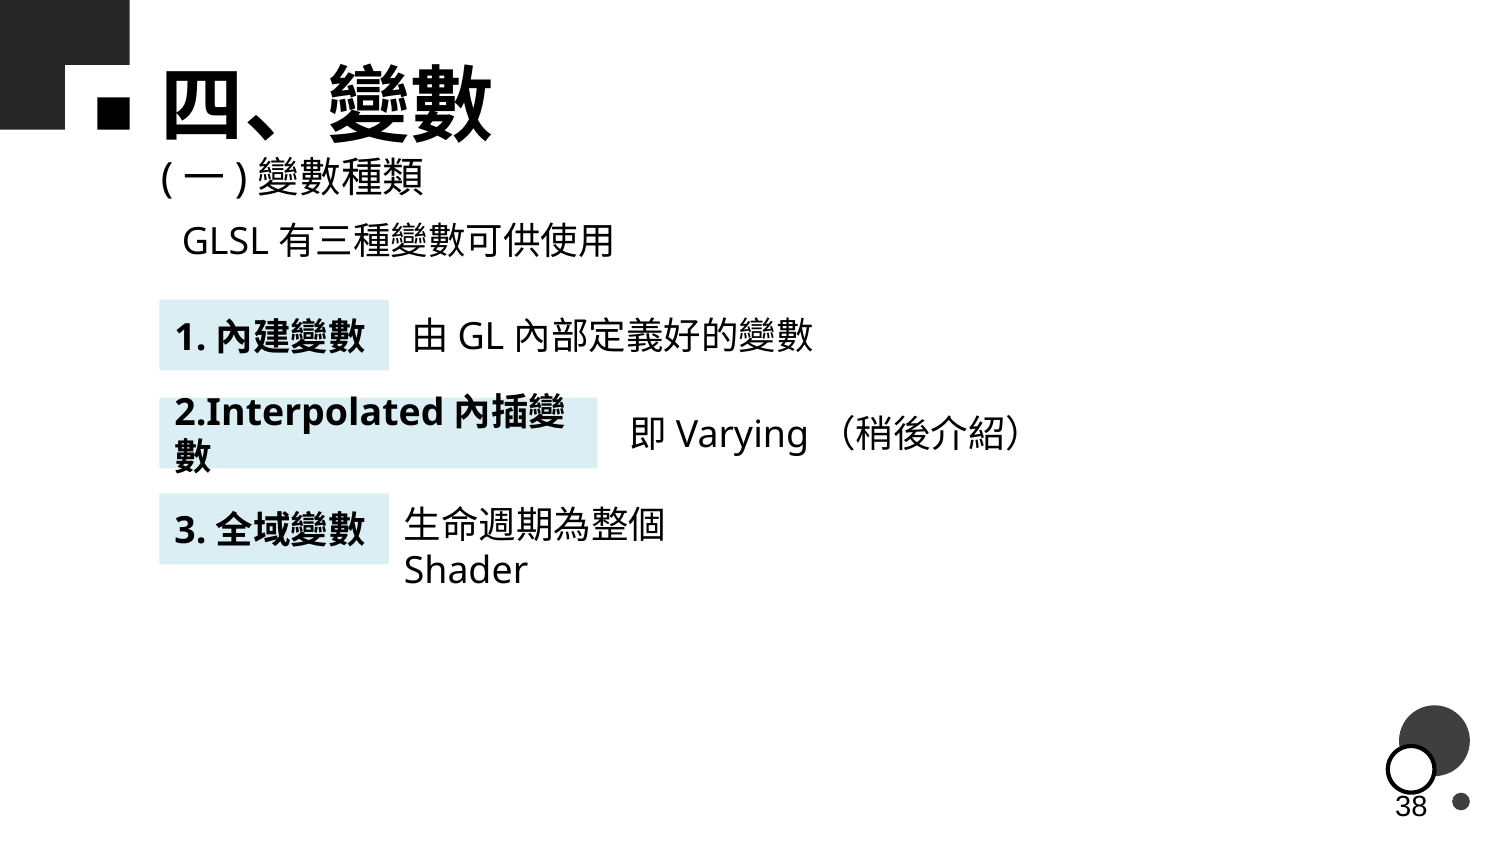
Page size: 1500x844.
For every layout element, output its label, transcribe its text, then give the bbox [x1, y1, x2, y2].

title 四、變數 [145, 32, 845, 173]
text_box [0, 0, 130, 130]
text_box 即Varying（稍後介紹） [614, 402, 1365, 463]
text_box GLSL有三種變數可供使用 [166, 209, 917, 270]
text_box 3.全域變數 [159, 493, 388, 565]
text_box [1387, 705, 1470, 782]
text_box 生命週期為整個Shader [388, 493, 810, 599]
text_box (一)變數種類 [145, 143, 714, 209]
slide_number <number> [1092, 782, 1443, 827]
text_box 由GL內部定義好的變數 [396, 304, 853, 365]
text_box 1.內建變數 [159, 299, 389, 371]
text_box 2.Interpolated內插變數 [159, 397, 598, 469]
text_box [1452, 792, 1470, 811]
text_box [97, 97, 130, 130]
